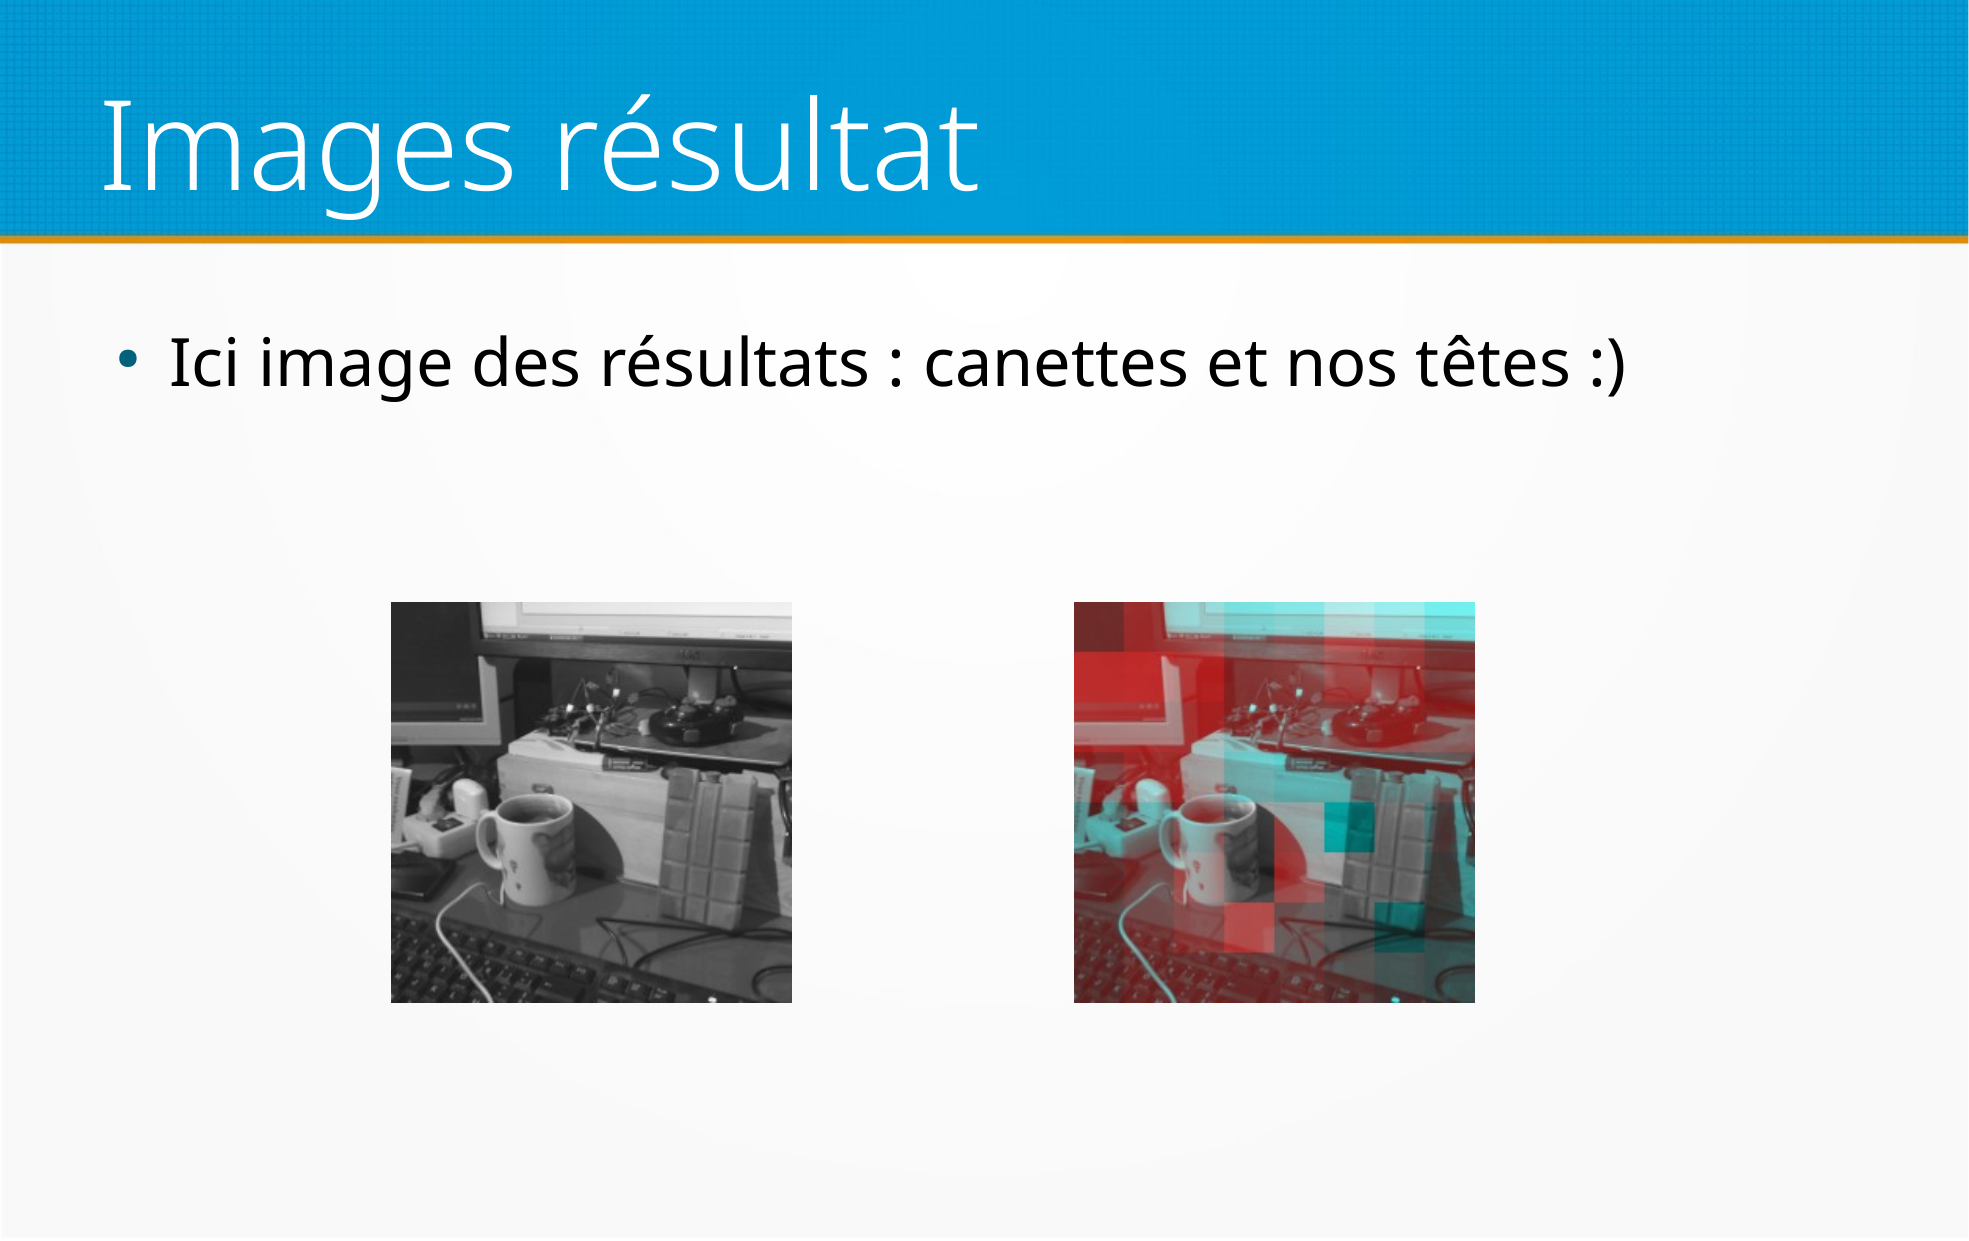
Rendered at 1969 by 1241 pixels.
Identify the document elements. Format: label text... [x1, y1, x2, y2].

list Ici image des résultats : canettes et nos têtes :) [98, 315, 1861, 1081]
picture [0, 233, 1969, 1241]
title Images résultat [98, 19, 1870, 227]
